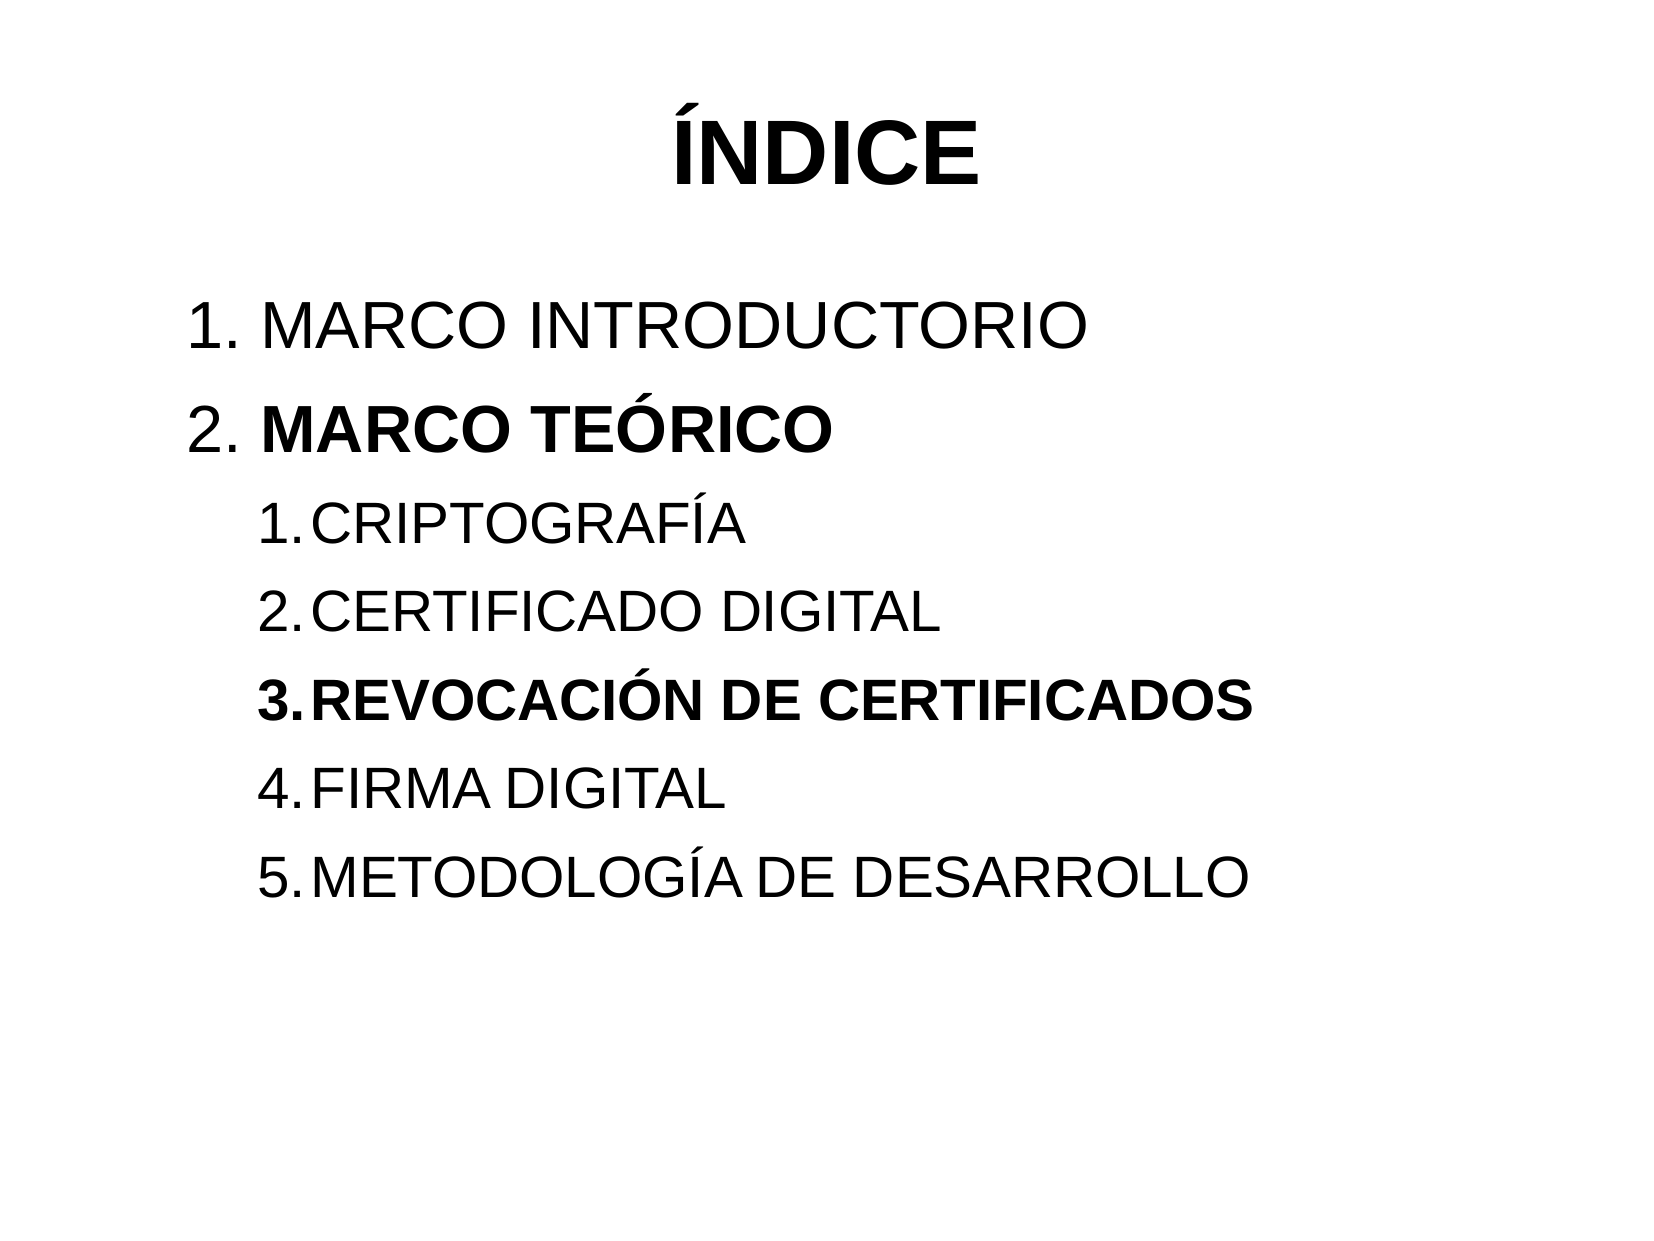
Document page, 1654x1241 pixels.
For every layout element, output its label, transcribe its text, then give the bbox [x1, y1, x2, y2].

list MARCO INTRODUCTORIO MARCO TEÓRICO CRIPTOGRAFÍA CERTIFICADO DIGITAL REVOCACIÓN DE CERTIFICADOS FIRMA DIGITAL METODOLOGÍA DE DESARROLLO [168, 287, 1469, 1007]
title ÍNDICE [82, 49, 1571, 257]
